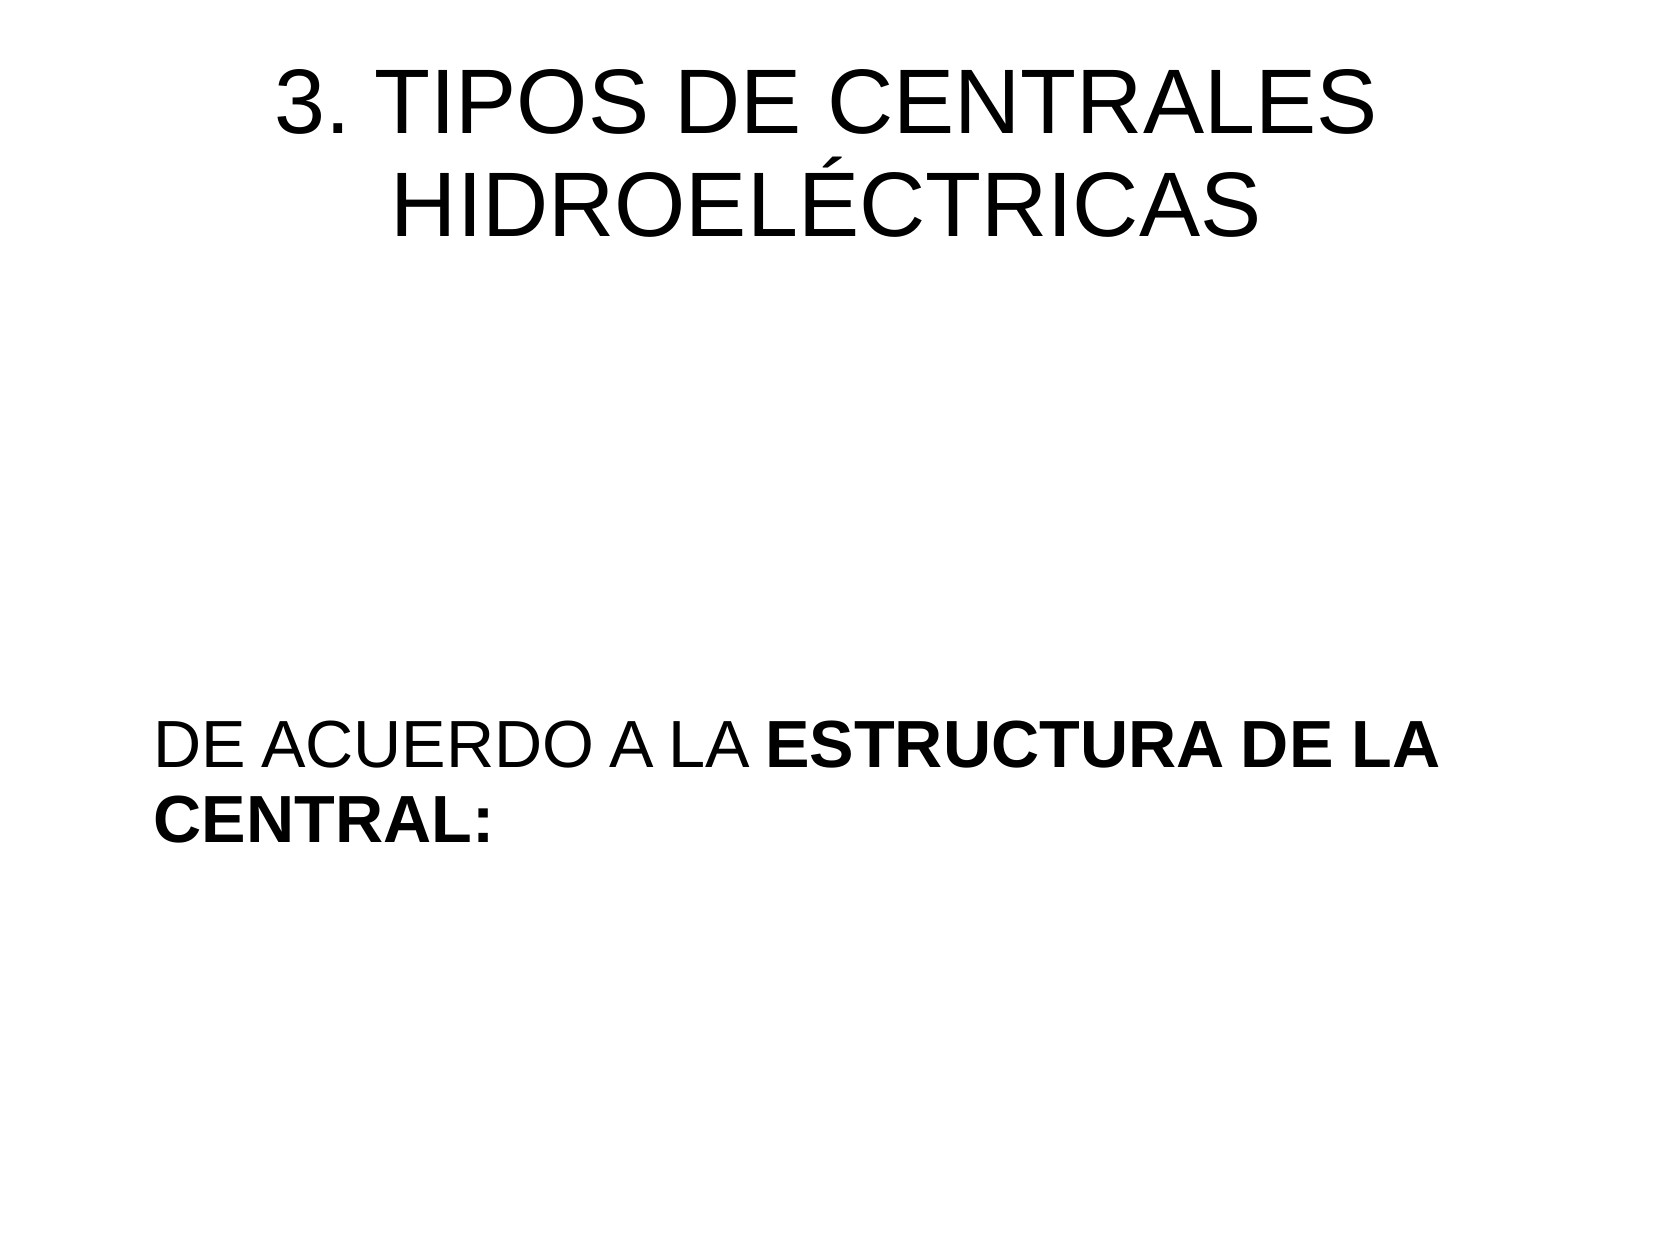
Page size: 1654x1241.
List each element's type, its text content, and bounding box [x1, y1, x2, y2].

title 3. TIPOS DE CENTRALES HIDROELÉCTRICAS [82, 50, 1571, 256]
list DE ACUERDO A LA ESTRUCTURA DE LA CENTRAL: [82, 290, 1571, 1109]
